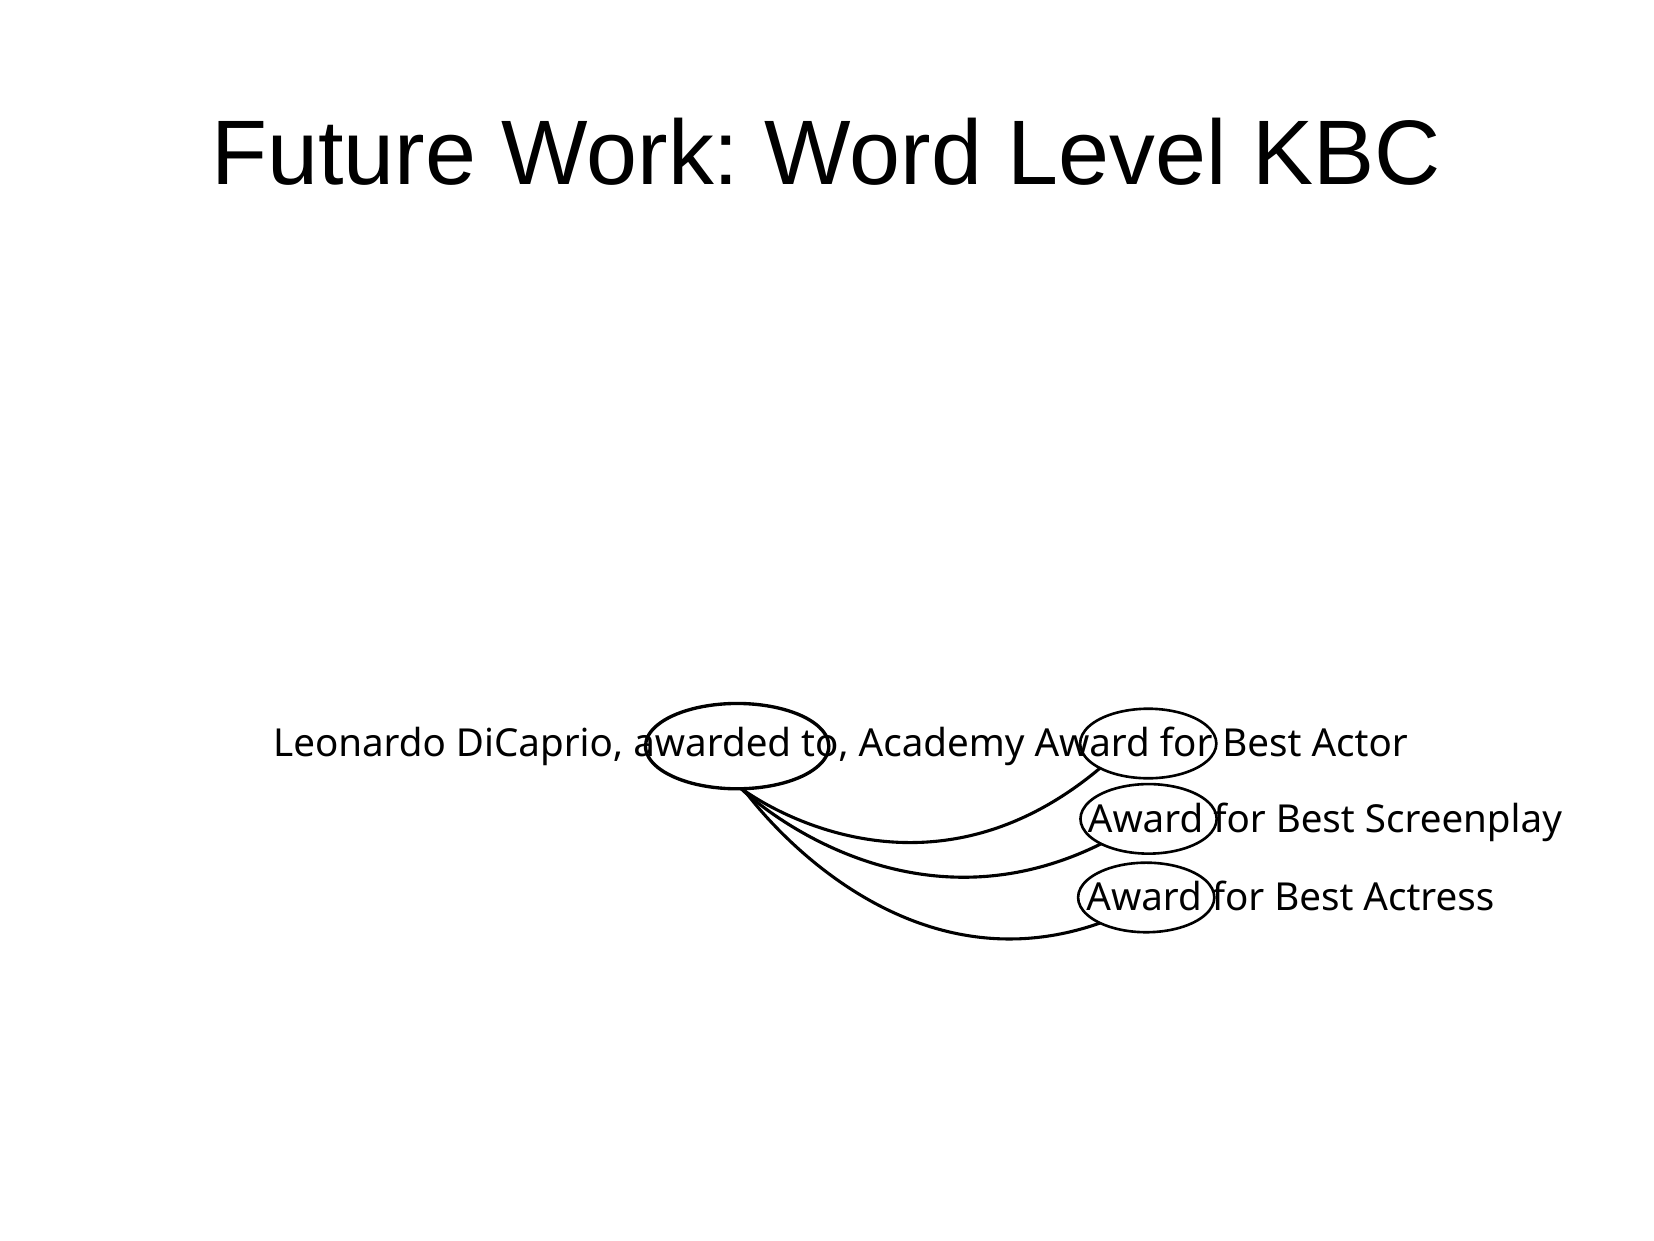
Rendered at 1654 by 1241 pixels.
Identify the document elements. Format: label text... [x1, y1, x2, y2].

picture [82, 358, 1571, 941]
title Future Work: Word Level KBC [82, 49, 1571, 257]
